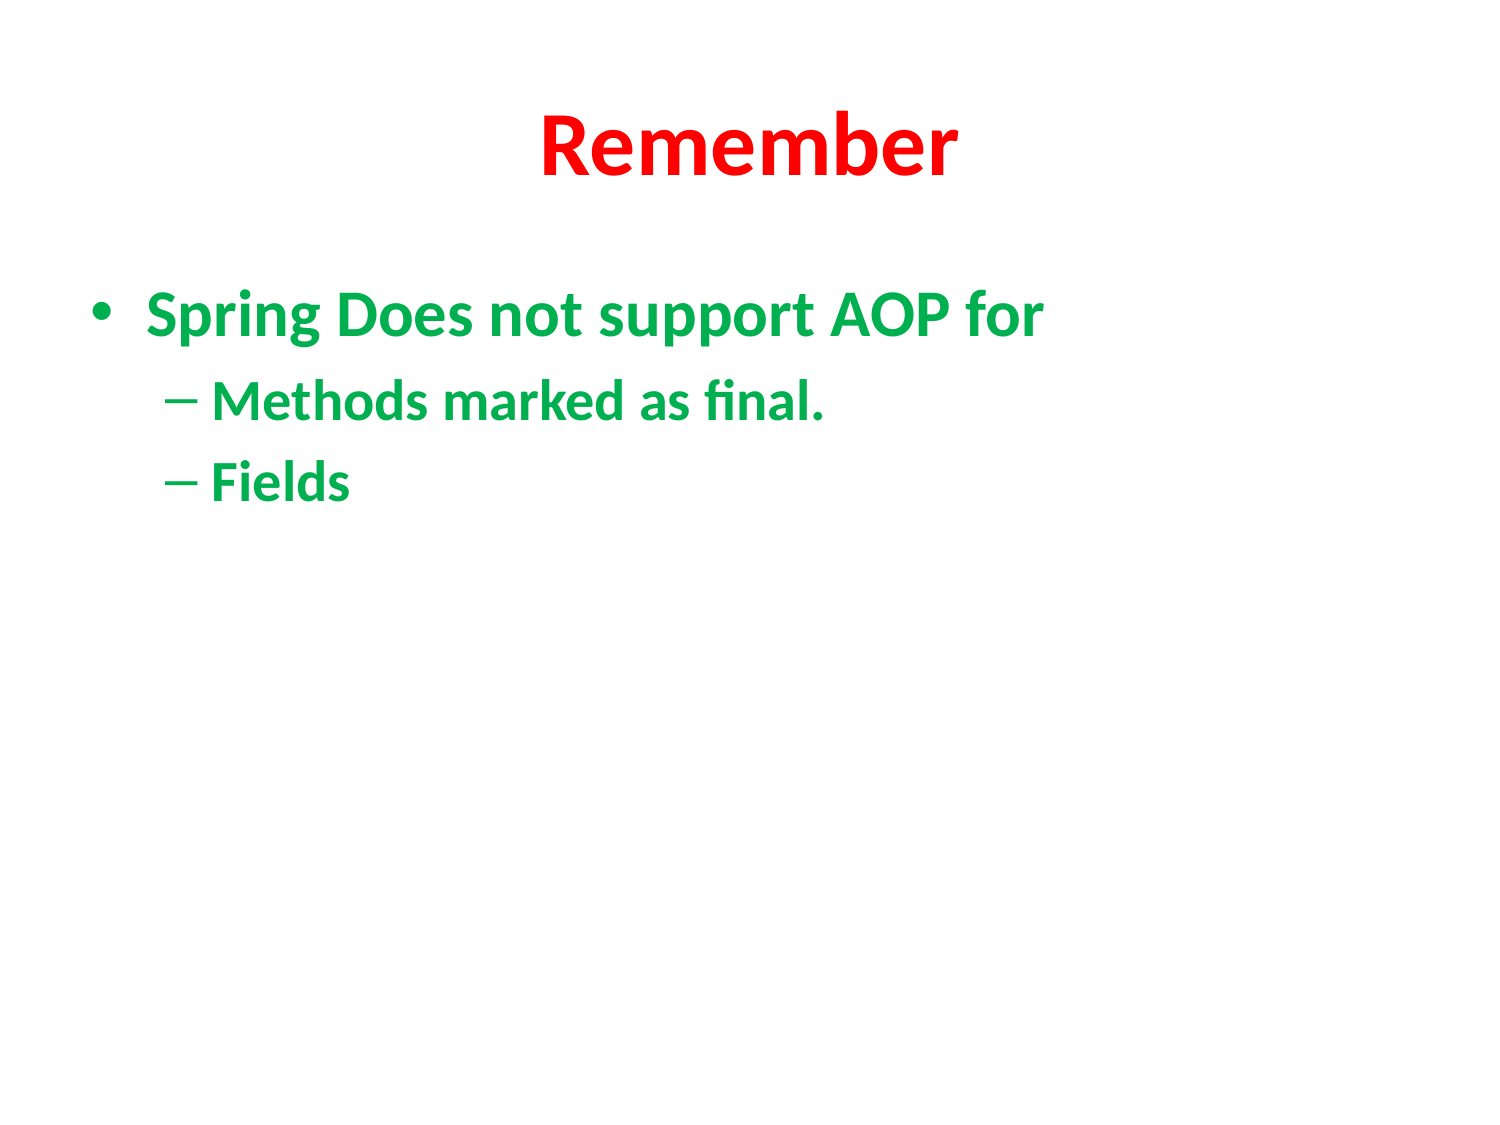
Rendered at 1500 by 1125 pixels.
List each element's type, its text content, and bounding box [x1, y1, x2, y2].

title Remember [75, 45, 1425, 233]
list Spring Does not support AOP for Methods marked as final. Fields [75, 262, 1425, 1005]
